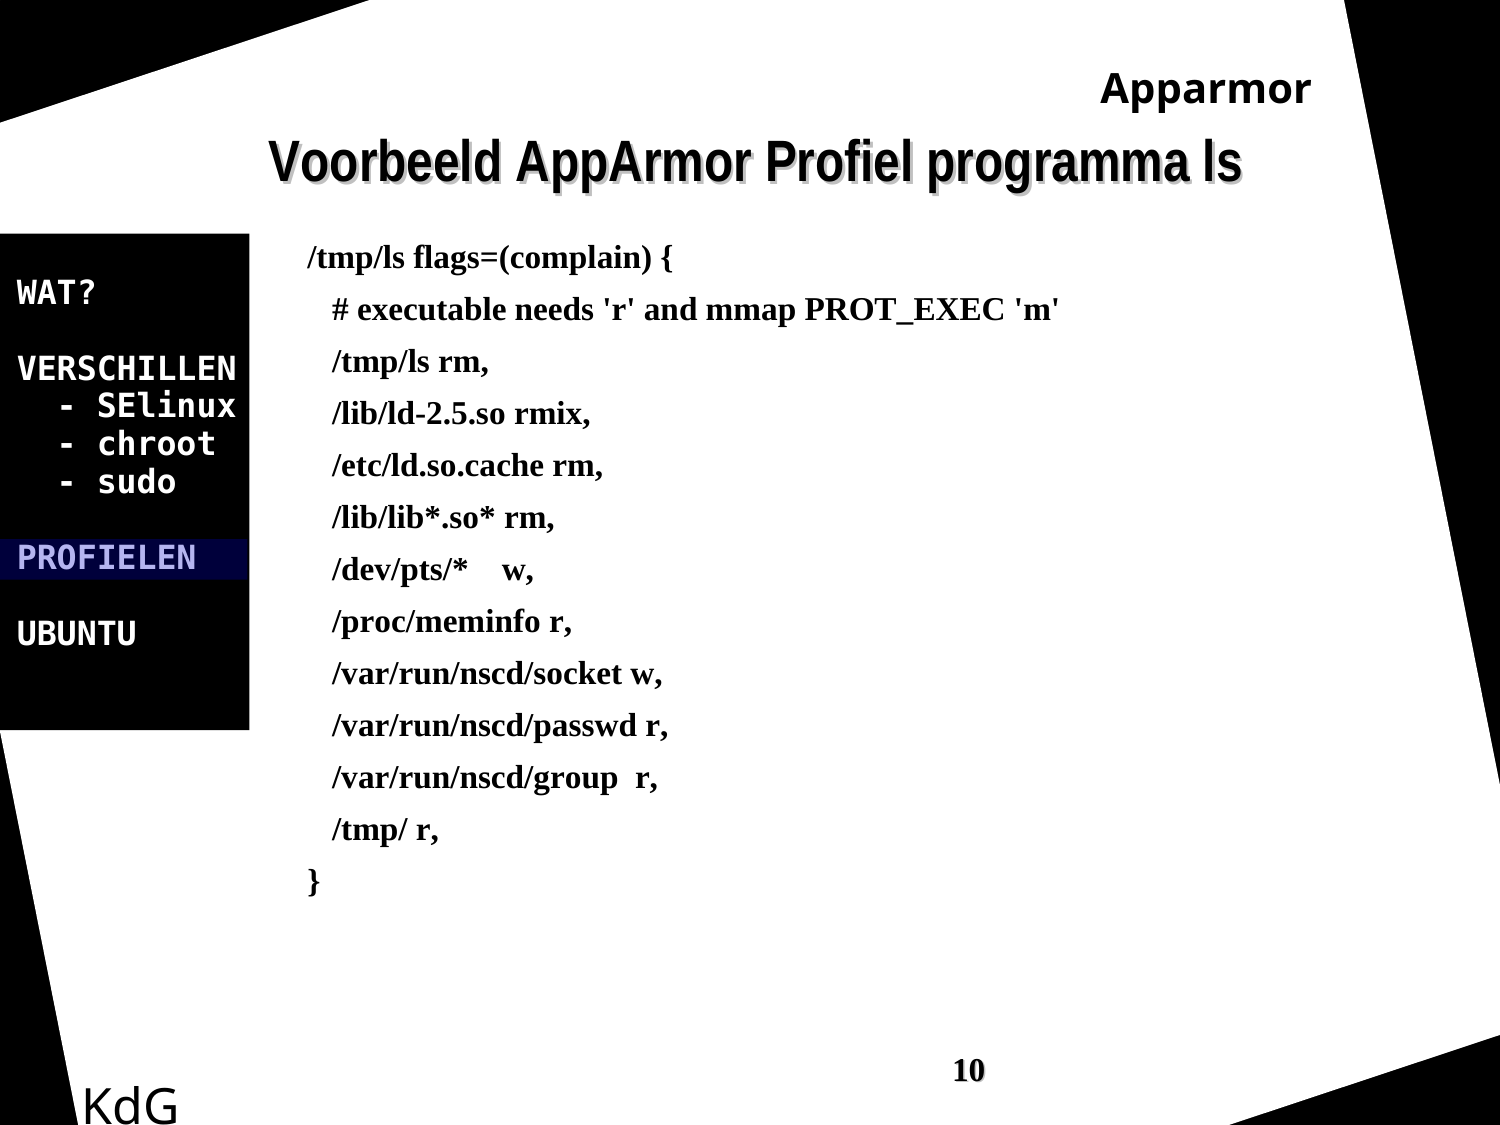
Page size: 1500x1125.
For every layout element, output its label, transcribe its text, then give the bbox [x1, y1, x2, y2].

title Voorbeeld AppArmor Profiel programma ls [268, 49, 1415, 275]
text_box [0, 539, 248, 580]
list /tmp/ls flags=(complain) { # executable needs 'r' and mmap PROT_EXEC 'm' /tmp/ls rm, /lib/ld-2.5.so rmix, /etc/ld.so.cache rm, /lib/lib*.so* rm, /dev/pts/* w, /proc/meminfo r, /var/run/nscd/socket w, /var/run/nscd/passwd r, /var/run/nscd/group r, /tmp/ r, } [307, 241, 1439, 999]
